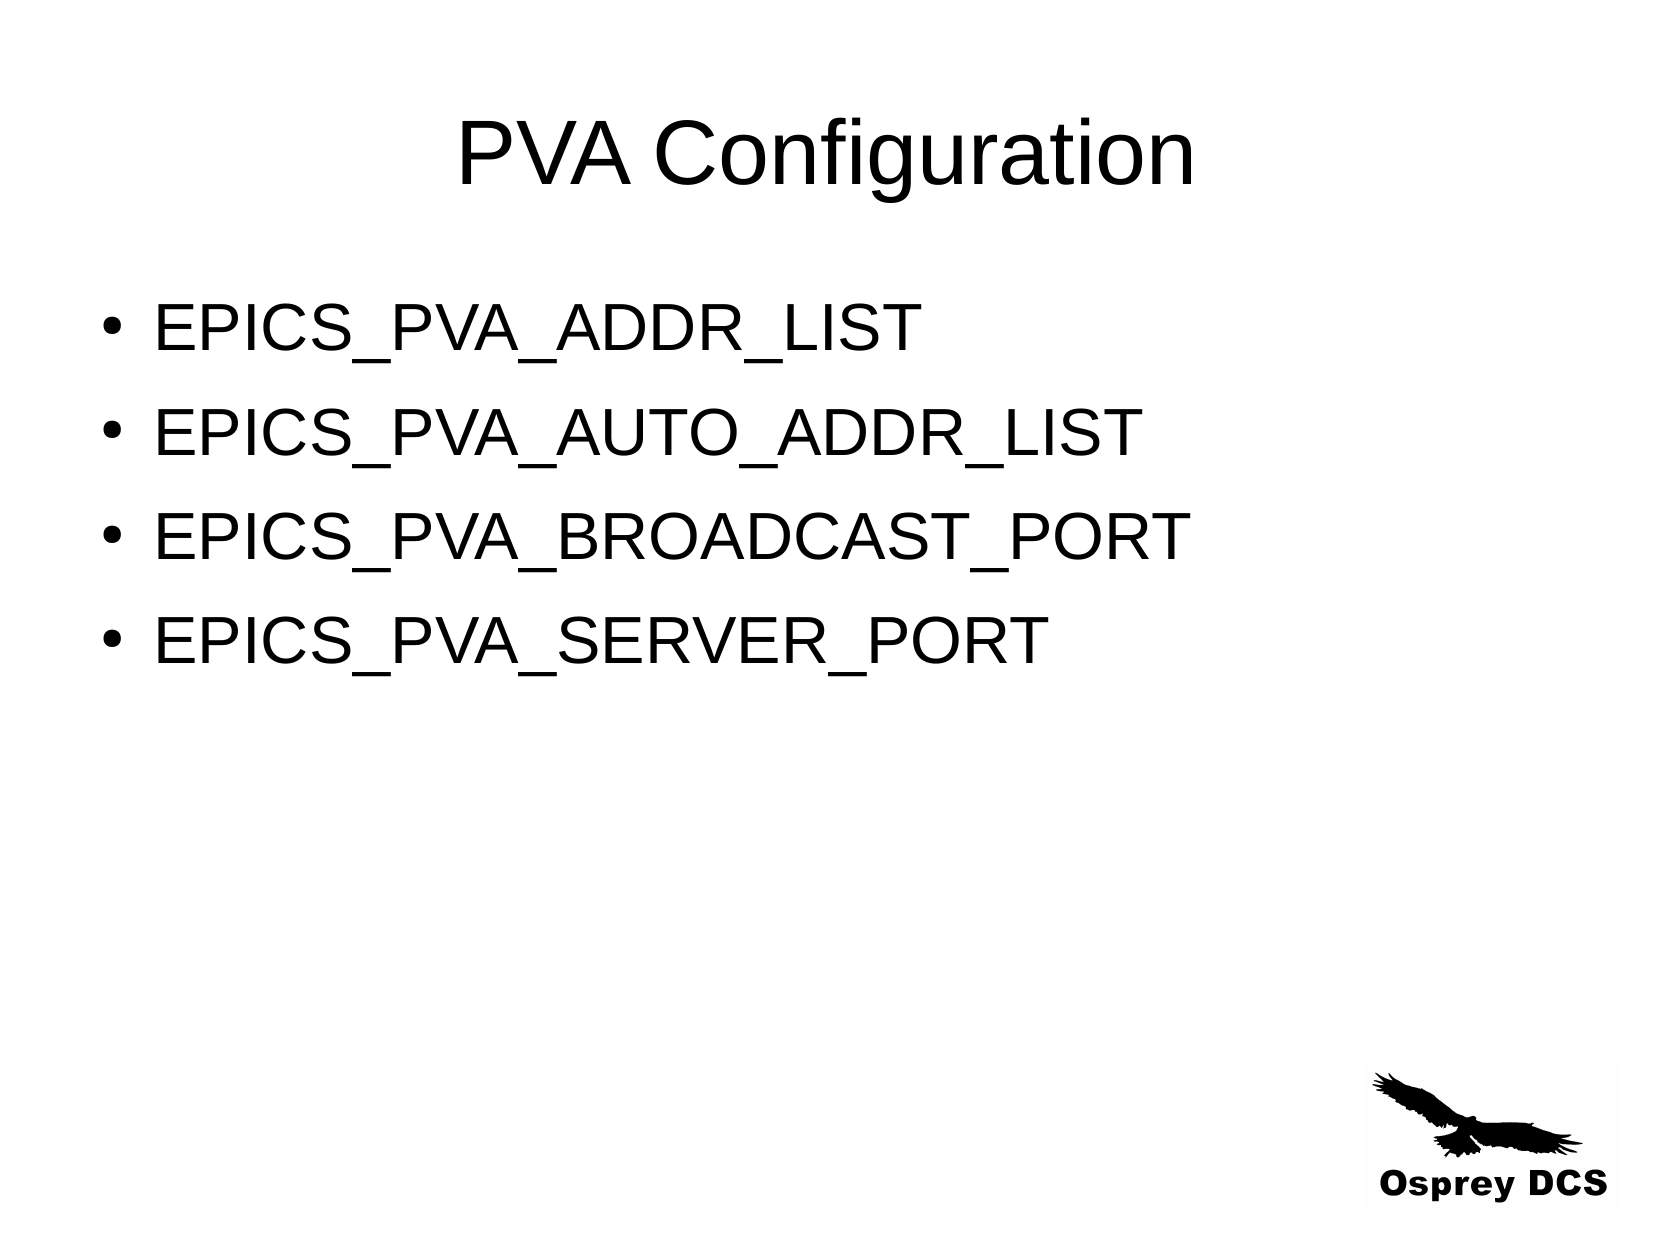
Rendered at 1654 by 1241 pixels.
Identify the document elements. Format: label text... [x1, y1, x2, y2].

title PVA Configuration [82, 49, 1571, 257]
picture [1364, 1064, 1620, 1208]
list EPICS_PVA_ADDR_LIST EPICS_PVA_AUTO_ADDR_LIST EPICS_PVA_BROADCAST_PORT EPICS_PVA_SERVER_PORT [82, 290, 1571, 1010]
